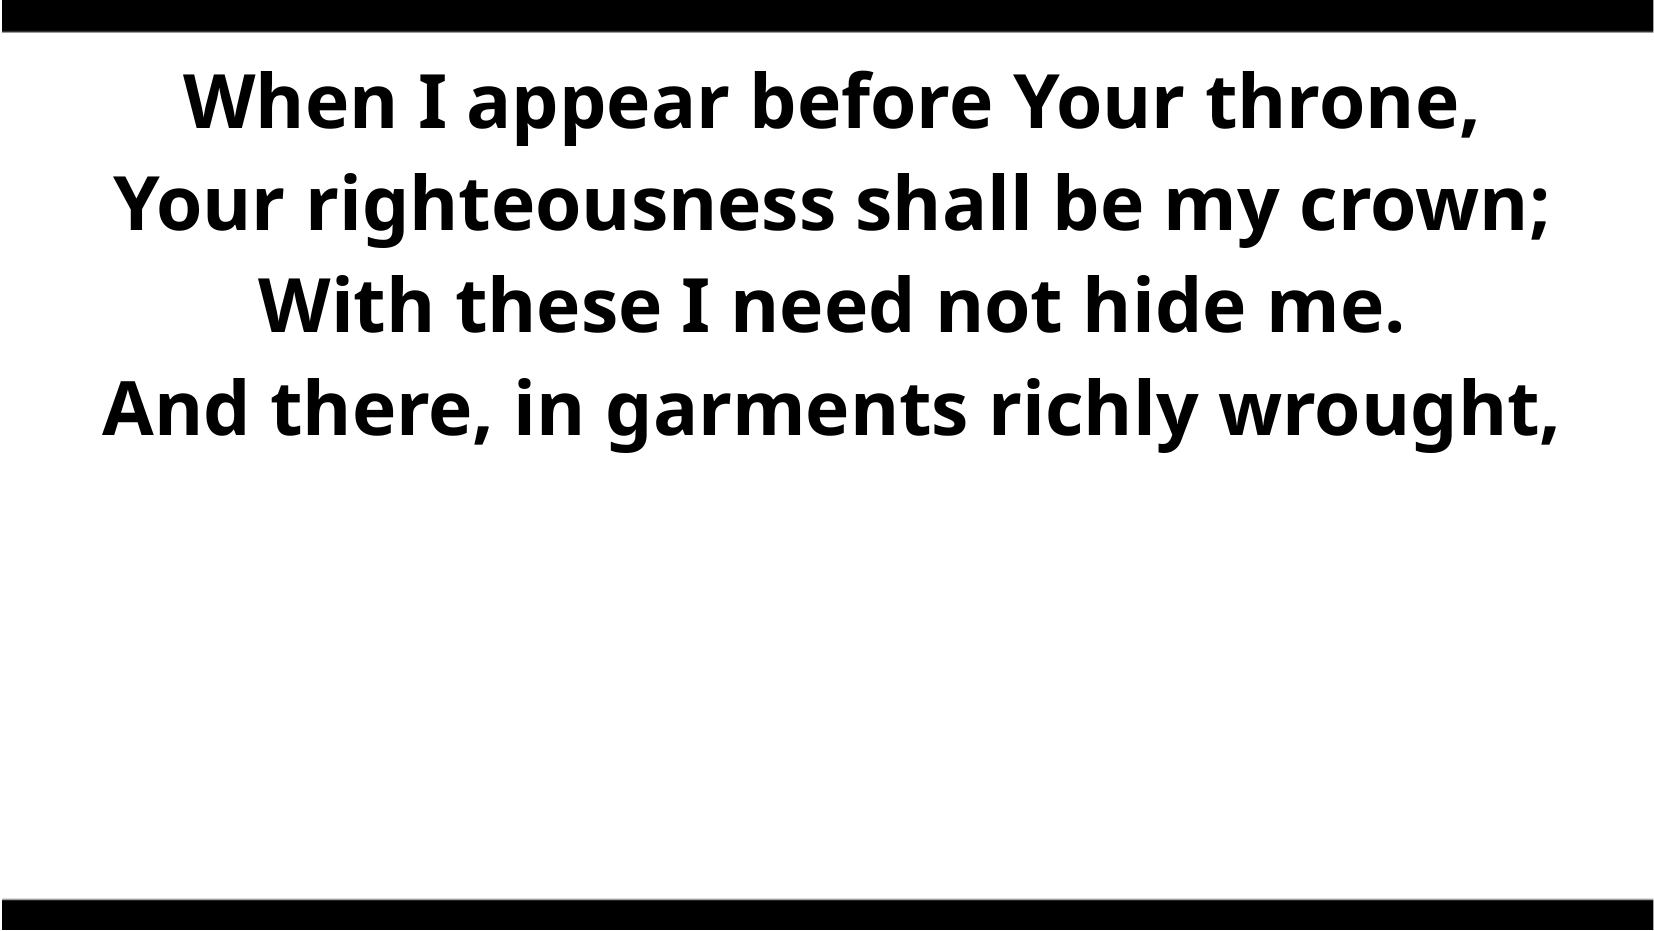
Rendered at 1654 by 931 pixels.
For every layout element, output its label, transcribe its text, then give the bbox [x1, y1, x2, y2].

picture [2, 0, 1654, 930]
text_box When I appear before Your throne, Your righteousness shall be my crown; With these I need not hide me. And there, in garments richly wrought, [60, 40, 1606, 455]
